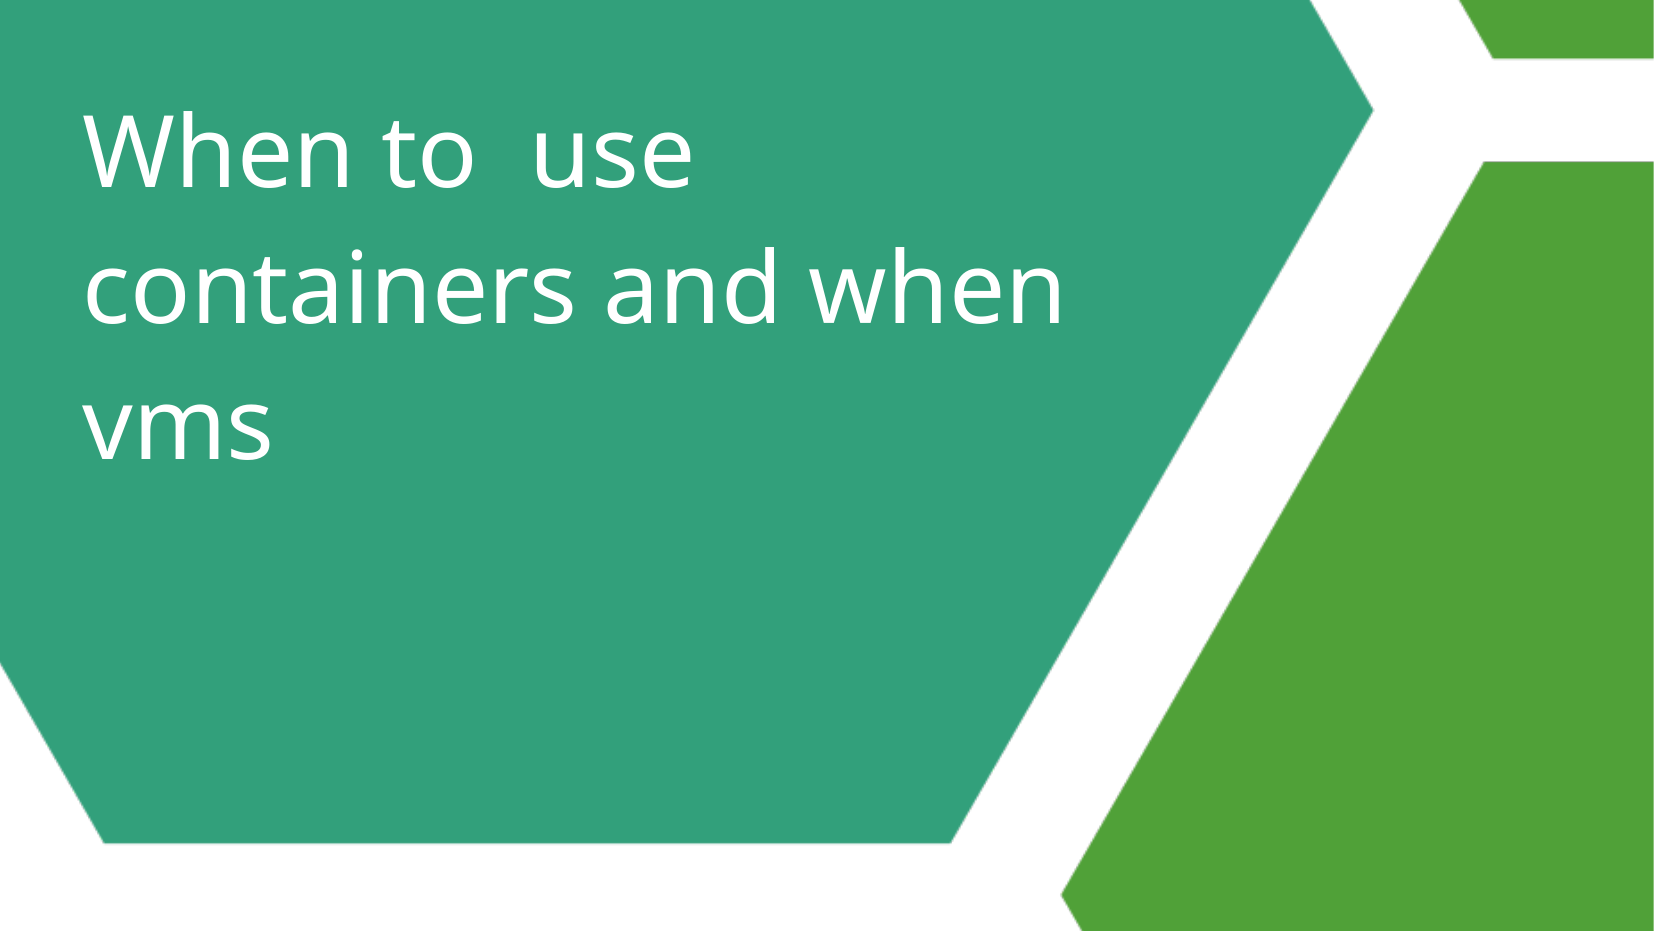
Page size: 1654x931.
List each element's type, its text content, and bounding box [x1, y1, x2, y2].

picture [0, 0, 1654, 931]
title When to use containers and when vms [82, 163, 1218, 542]
